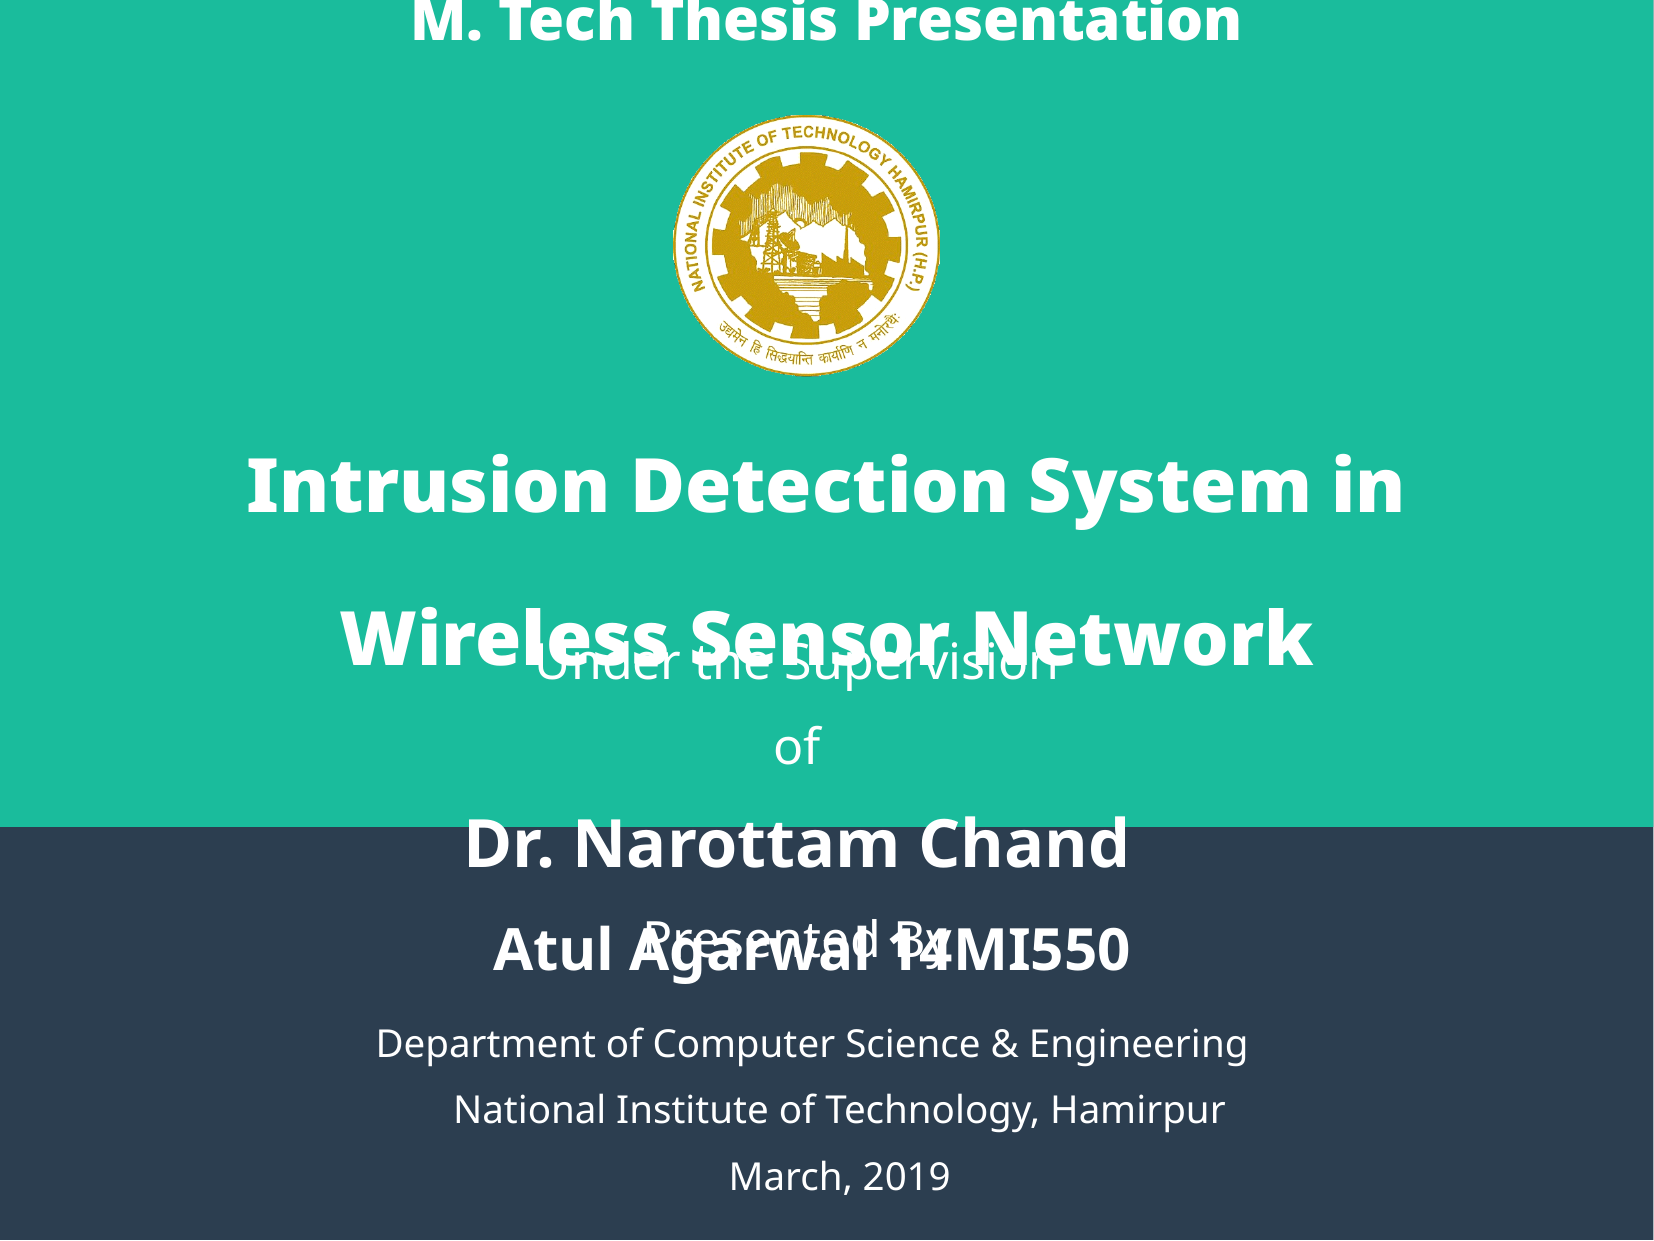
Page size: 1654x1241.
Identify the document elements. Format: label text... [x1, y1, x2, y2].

title M. Tech Thesis Presentation Intrusion Detection System in Wireless Sensor Network [59, 0, 1595, 741]
list Department of Computer Science & Engineering National Institute of Technology, Hamirpur March, 2019 [29, 750, 1596, 1205]
picture [667, 106, 945, 384]
text_box Atul Agarwal 14MI550 [478, 969, 1193, 1028]
text_box Under the Supervision of Dr. Narottam Chand Presented By [147, 584, 1447, 969]
